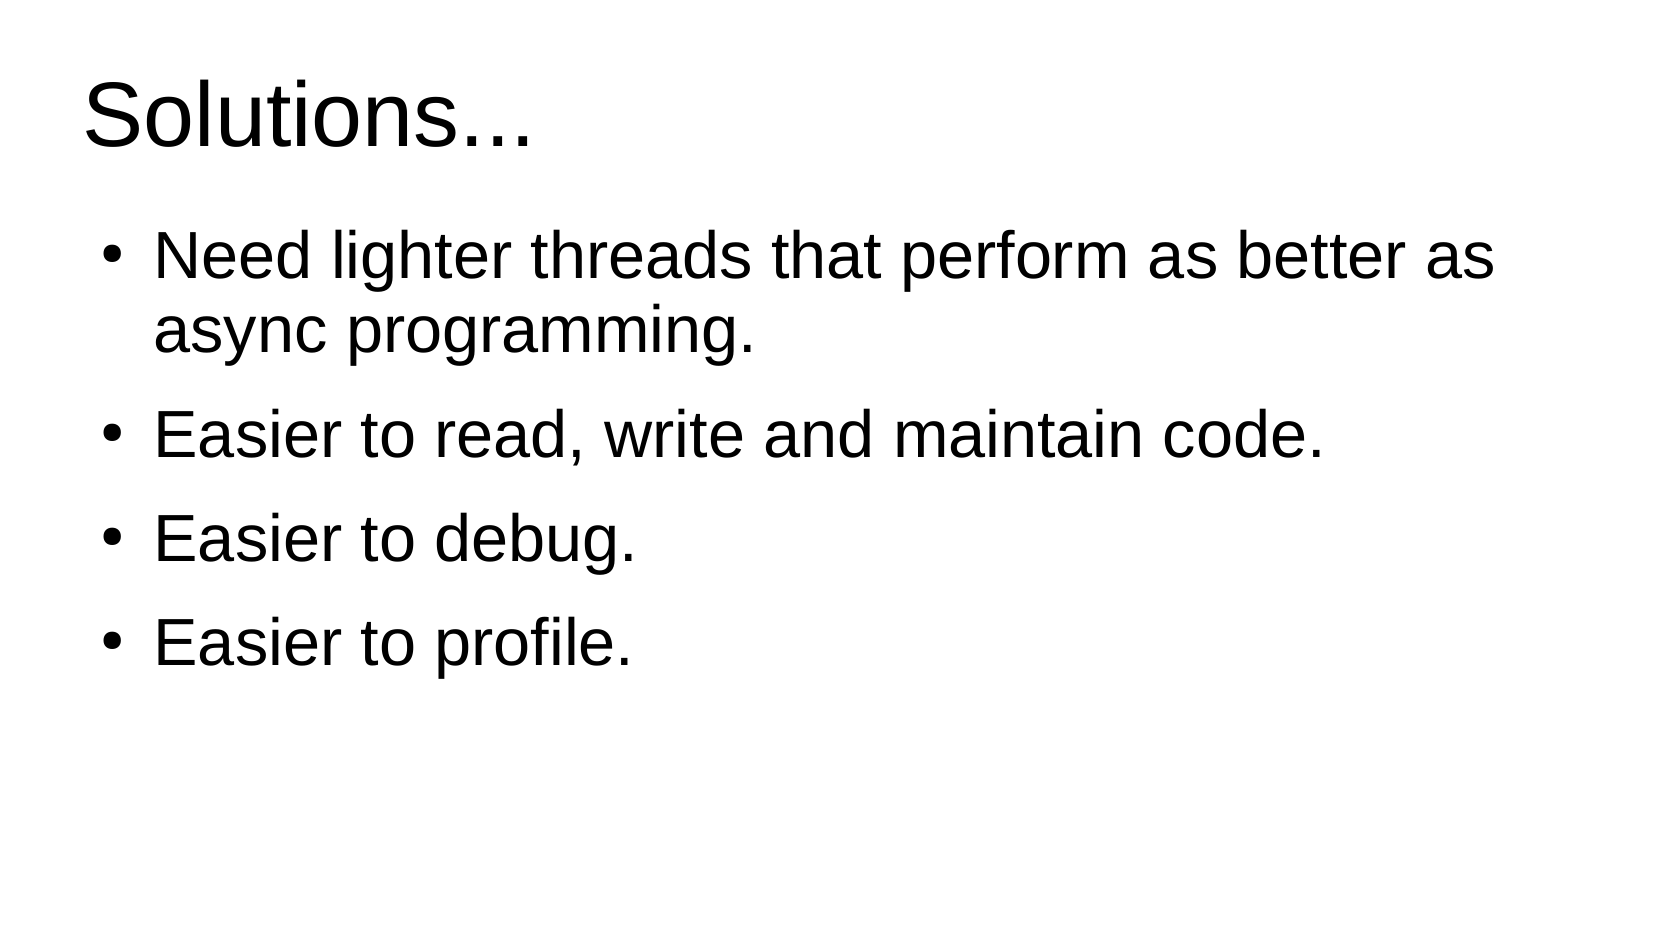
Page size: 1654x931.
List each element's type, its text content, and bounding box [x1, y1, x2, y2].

list Need lighter threads that perform as better as async programming. Easier to read, write and maintain code. Easier to debug. Easier to profile. [82, 217, 1571, 758]
title Solutions... [82, 37, 1571, 193]
